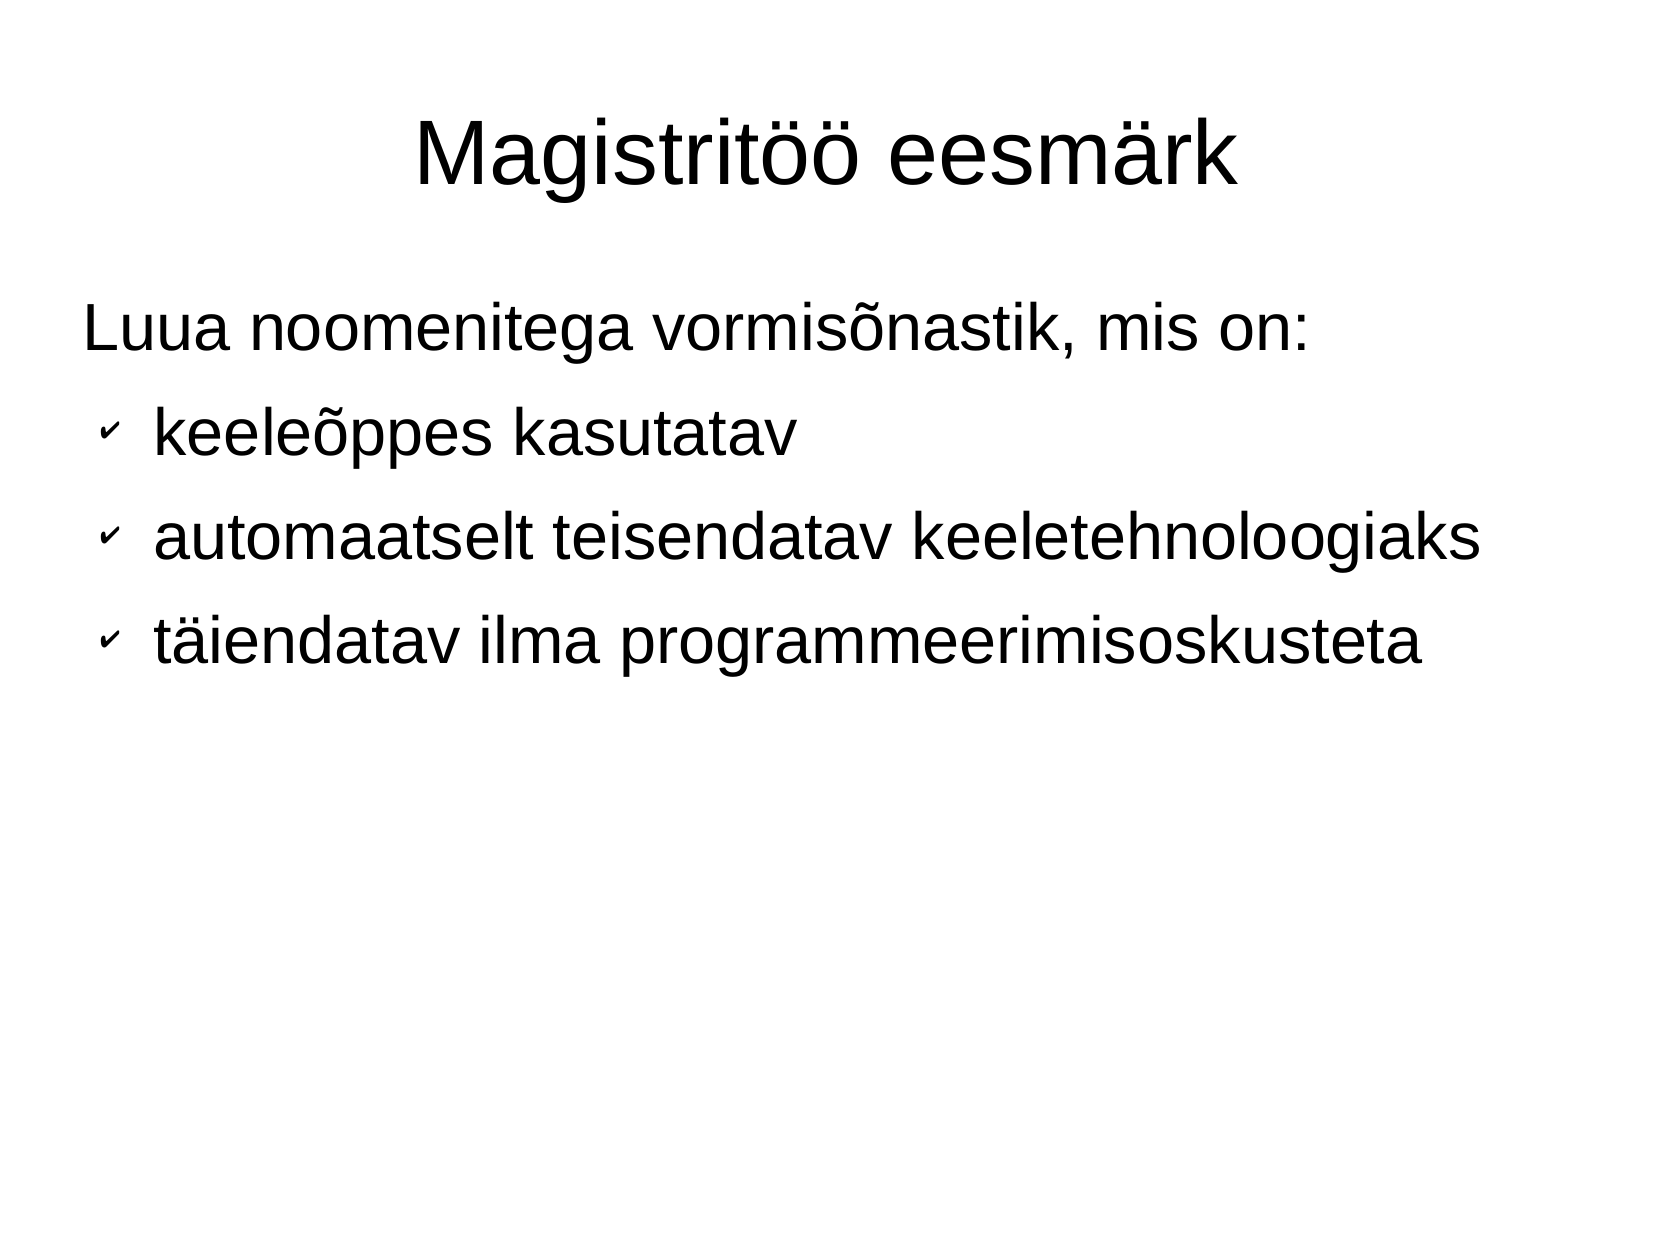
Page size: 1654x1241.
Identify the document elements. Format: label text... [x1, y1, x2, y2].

title Magistritöö eesmärk [82, 49, 1571, 257]
list Luua noomenitega vormisõnastik, mis on: keeleõppes kasutatav automaatselt teisendatav keeletehnoloogiaks täiendatav ilma programmeerimisoskusteta [82, 290, 1571, 1010]
